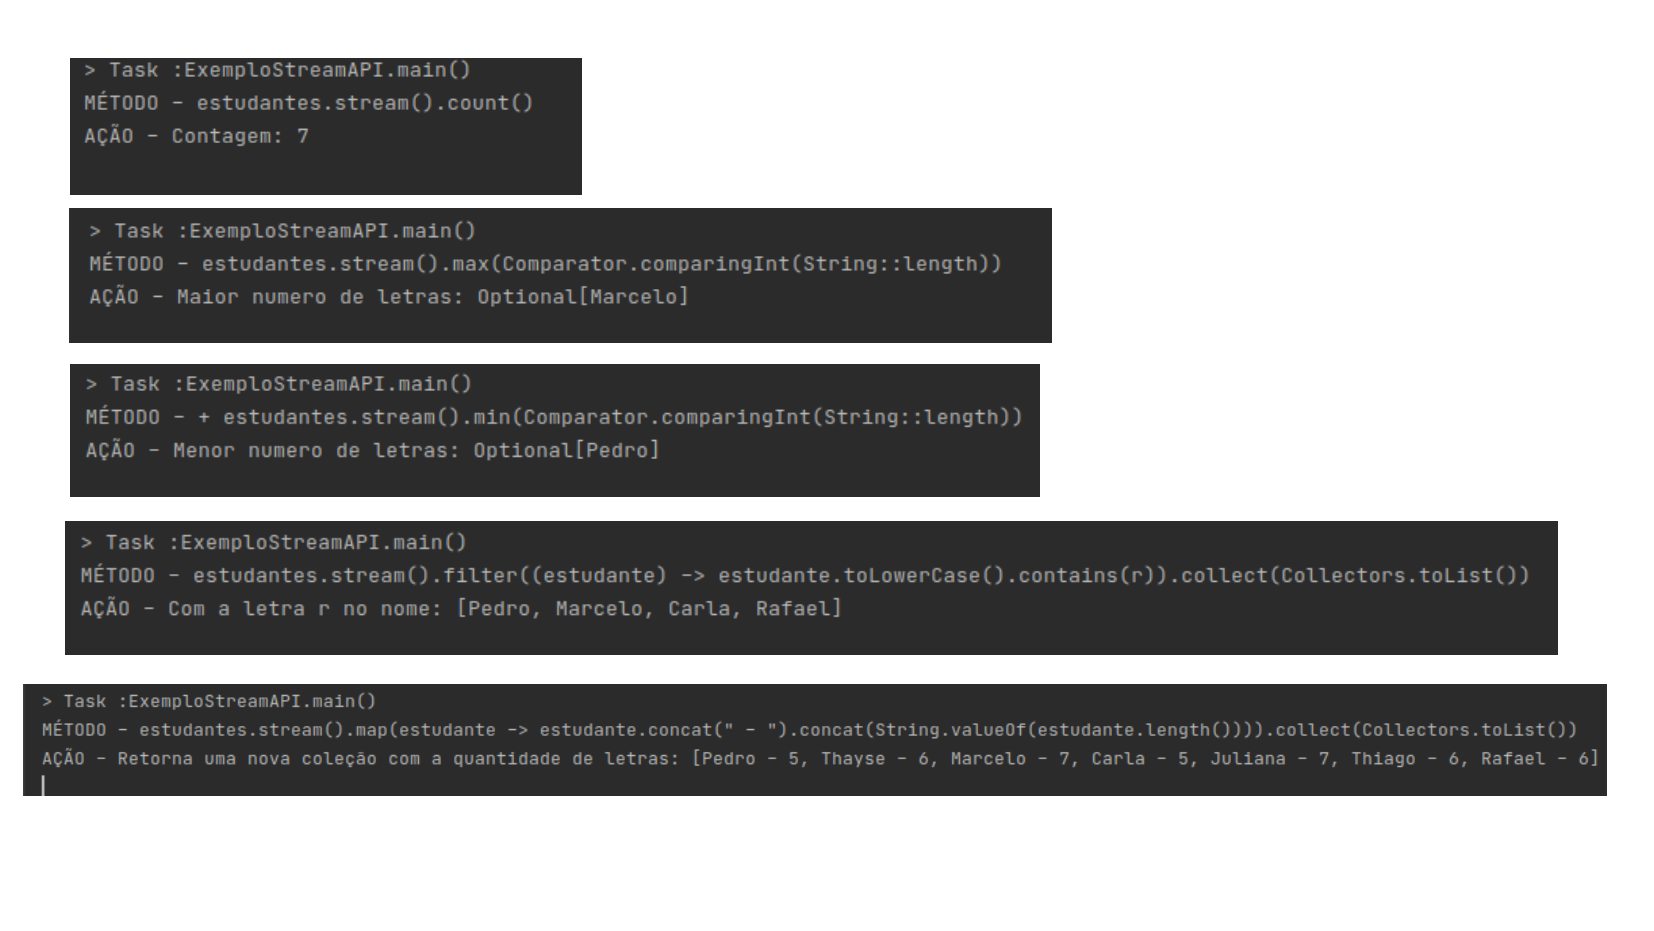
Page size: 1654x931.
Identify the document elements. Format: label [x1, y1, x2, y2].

picture [23, 684, 1607, 796]
picture [65, 521, 1558, 655]
picture [70, 364, 1040, 497]
picture [69, 208, 1052, 343]
picture [70, 58, 582, 195]
